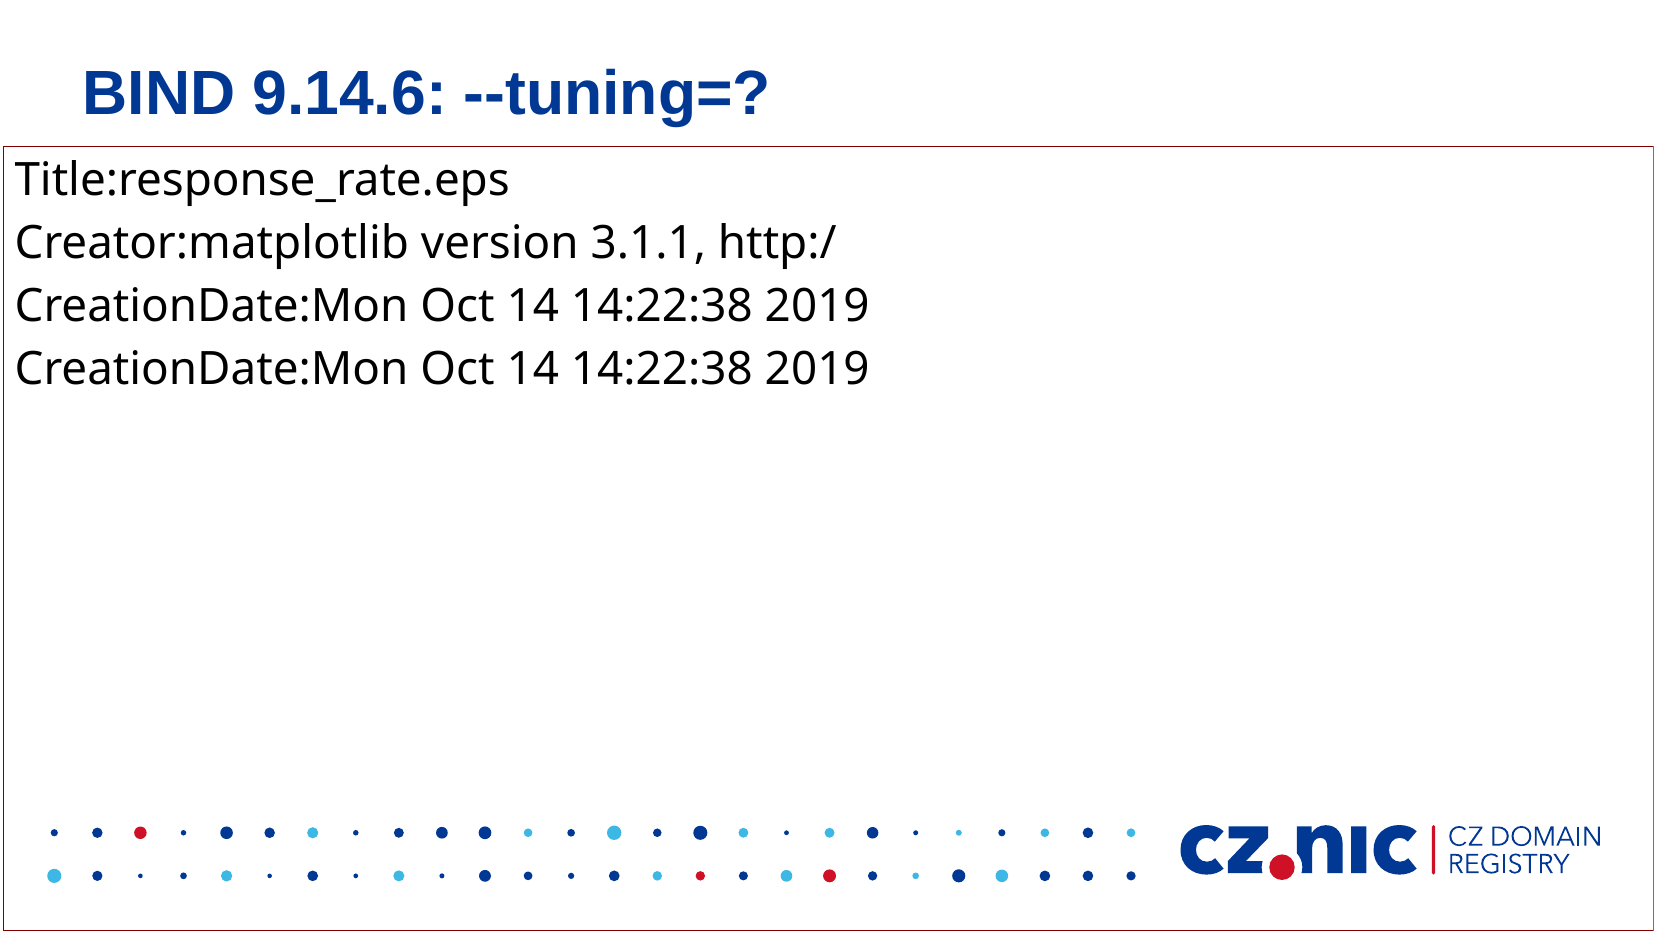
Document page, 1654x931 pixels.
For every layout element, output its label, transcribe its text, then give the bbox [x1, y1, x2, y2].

picture [0, 143, 1654, 931]
title BIND 9.14.6: --tuning=? [82, 53, 1571, 133]
